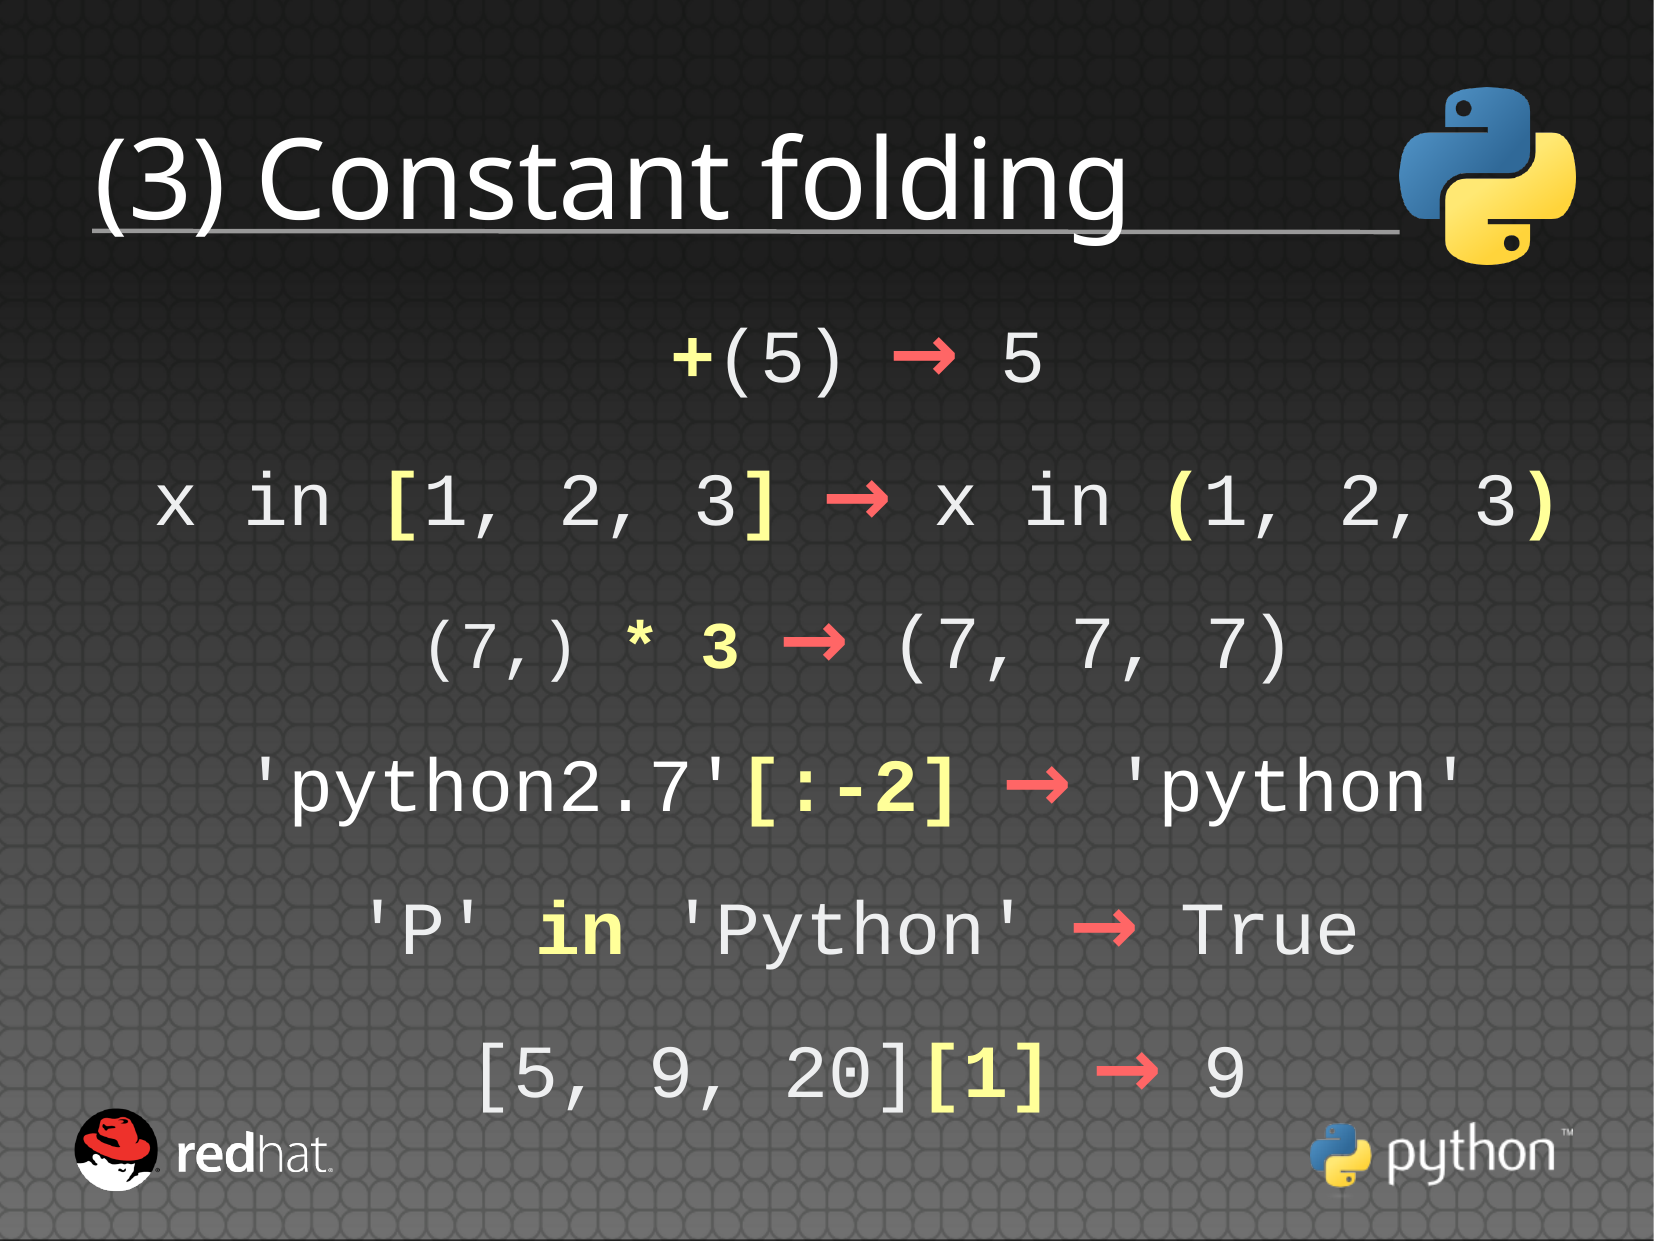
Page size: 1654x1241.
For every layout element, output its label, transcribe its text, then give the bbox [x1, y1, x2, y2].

picture [0, 0, 1654, 1241]
title (3) Constant folding [94, 100, 1426, 251]
list +(5) → 5 x in [1, 2, 3] → x in (1, 2, 3) (7,) * 3 → (7, 7, 7) 'python2.7'[:-2] → 'python' 'P' in 'Python' → True [5, 9, 20][1] → 9 [15, 293, 1631, 1084]
